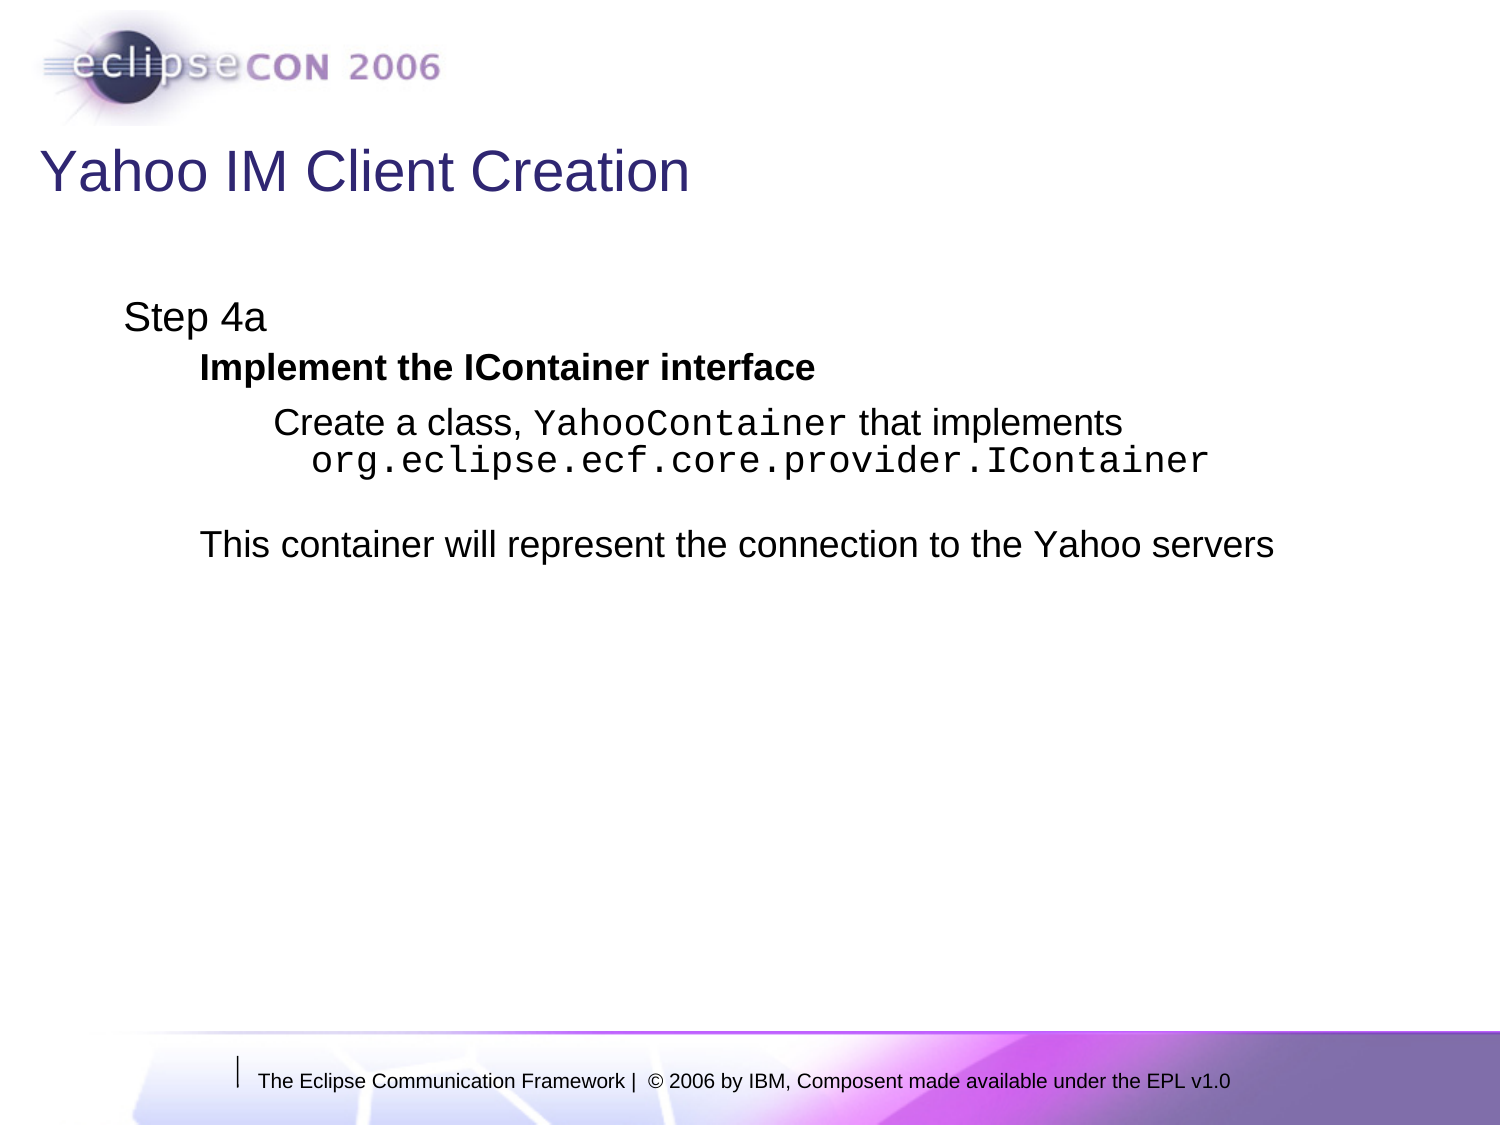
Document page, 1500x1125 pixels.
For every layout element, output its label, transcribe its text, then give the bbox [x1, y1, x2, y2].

picture [31, 10, 1040, 126]
picture [0, 1031, 1500, 1125]
title Yahoo IM Client Creation [25, 142, 1378, 225]
list Step 4a Implement the IContainer interface Create a class, YahooContainer that implements org.eclipse.ecf.core.provider.IContainer This container will represent the connection to the Yahoo servers [108, 291, 1378, 932]
